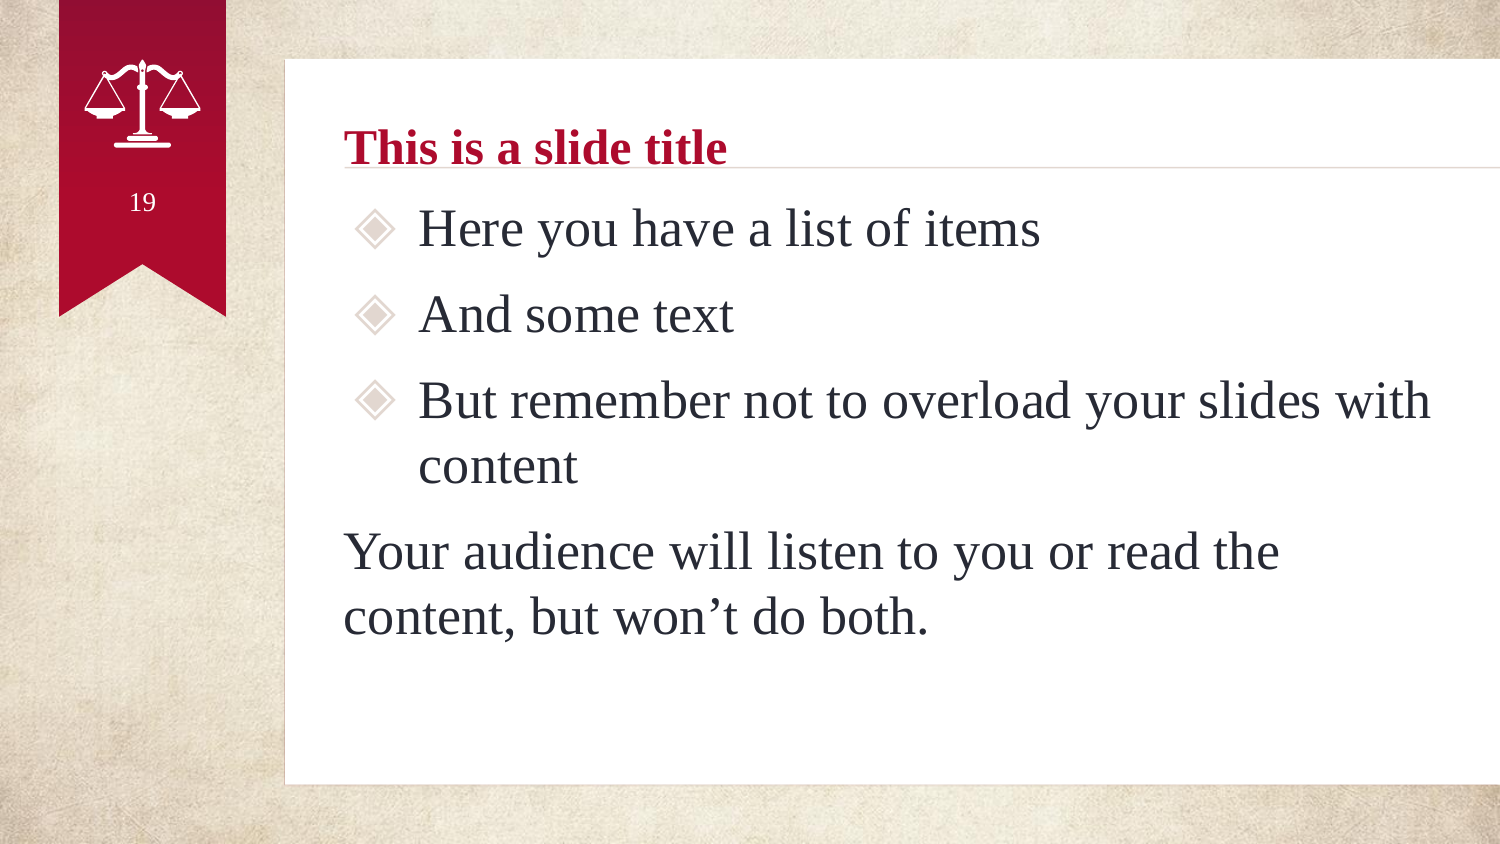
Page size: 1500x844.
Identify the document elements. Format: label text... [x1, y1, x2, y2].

picture [0, 0, 1500, 844]
slide_number <number> [58, 167, 226, 233]
list Here you have a list of items And some text But remember not to overload your slides with content Your audience will listen to you or read the content, but won’t do both. [343, 192, 1441, 726]
title This is a slide title [343, 109, 1441, 175]
